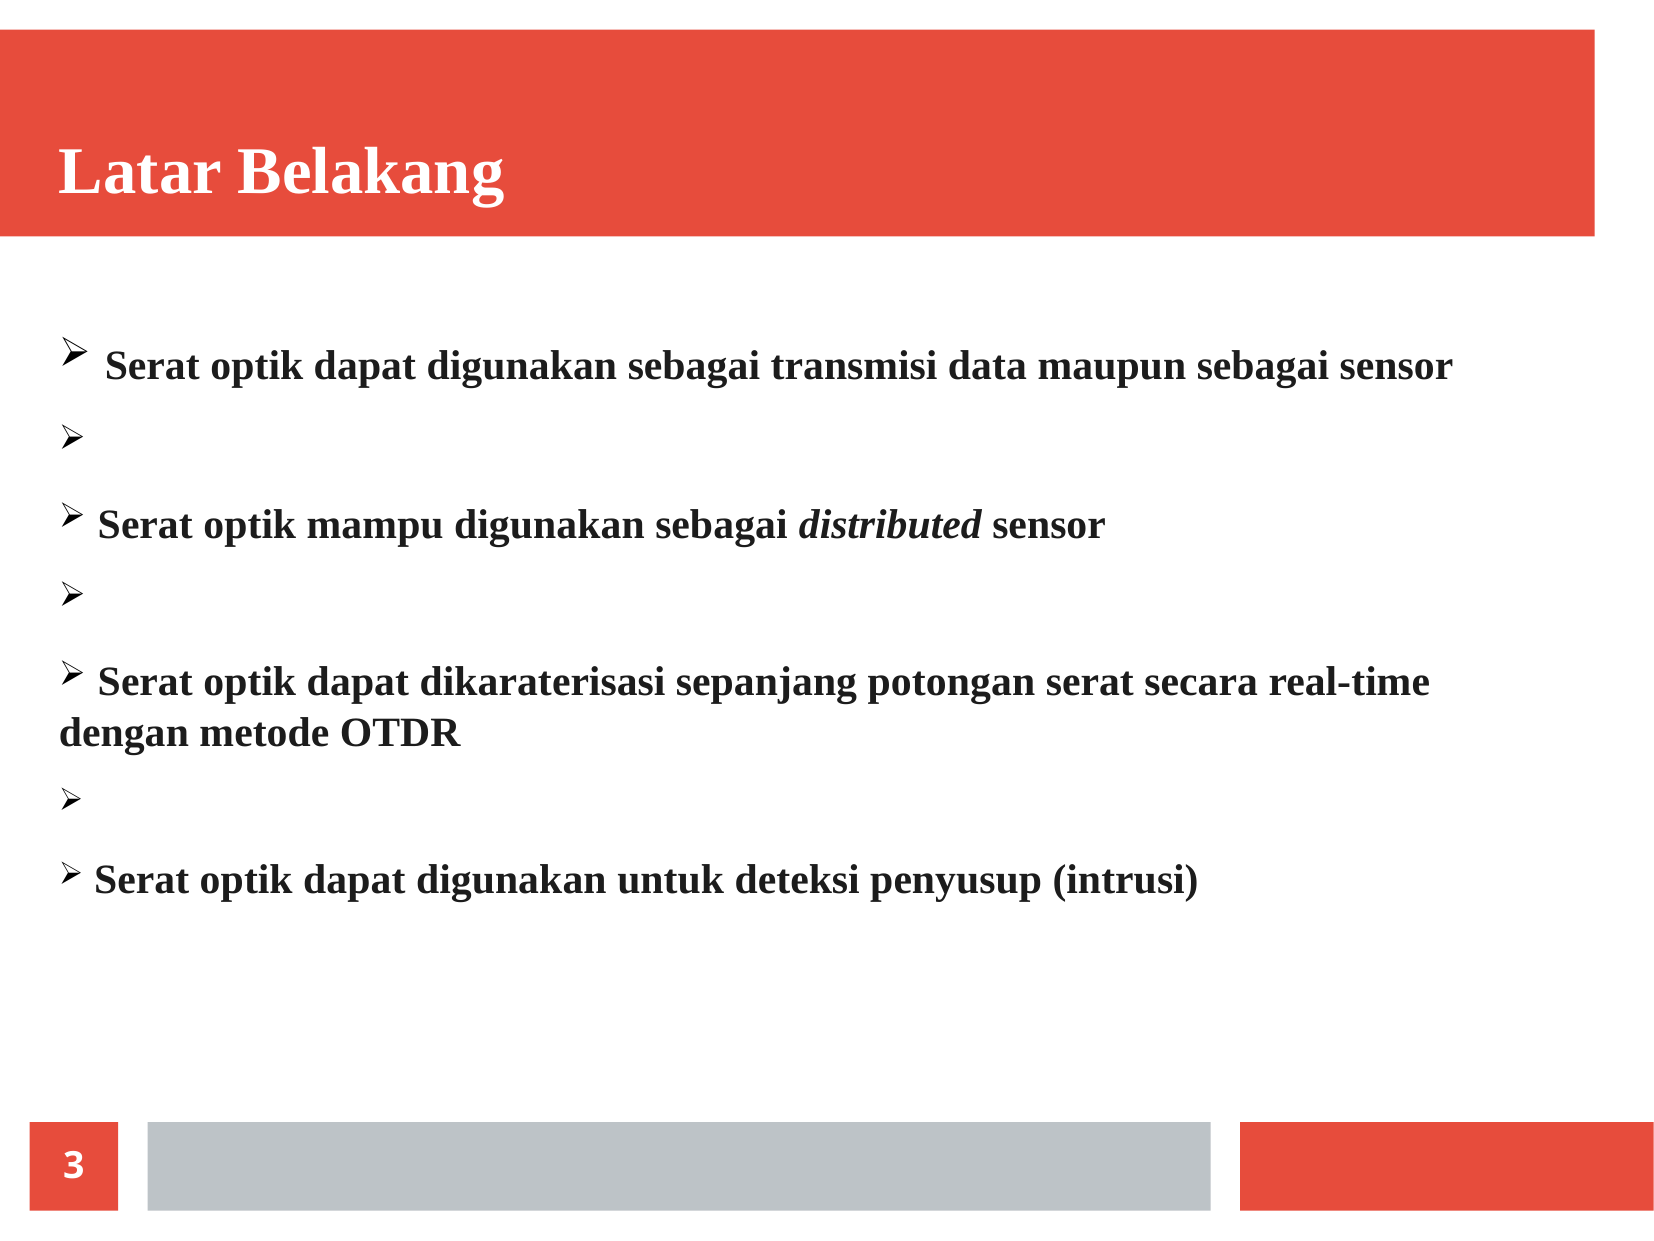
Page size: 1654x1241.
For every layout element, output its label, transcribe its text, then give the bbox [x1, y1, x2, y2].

text_box [29, 1122, 119, 1211]
list Serat optik dapat digunakan sebagai transmisi data maupun sebagai sensor Serat optik mampu digunakan sebagai distributed sensor Serat optik dapat dikaraterisasi sepanjang potongan serat secara real-time dengan metode OTDR Serat optik dapat digunakan untuk deteksi penyusup (intrusi) [59, 324, 1565, 1093]
title Latar Belakang [59, 59, 1595, 207]
